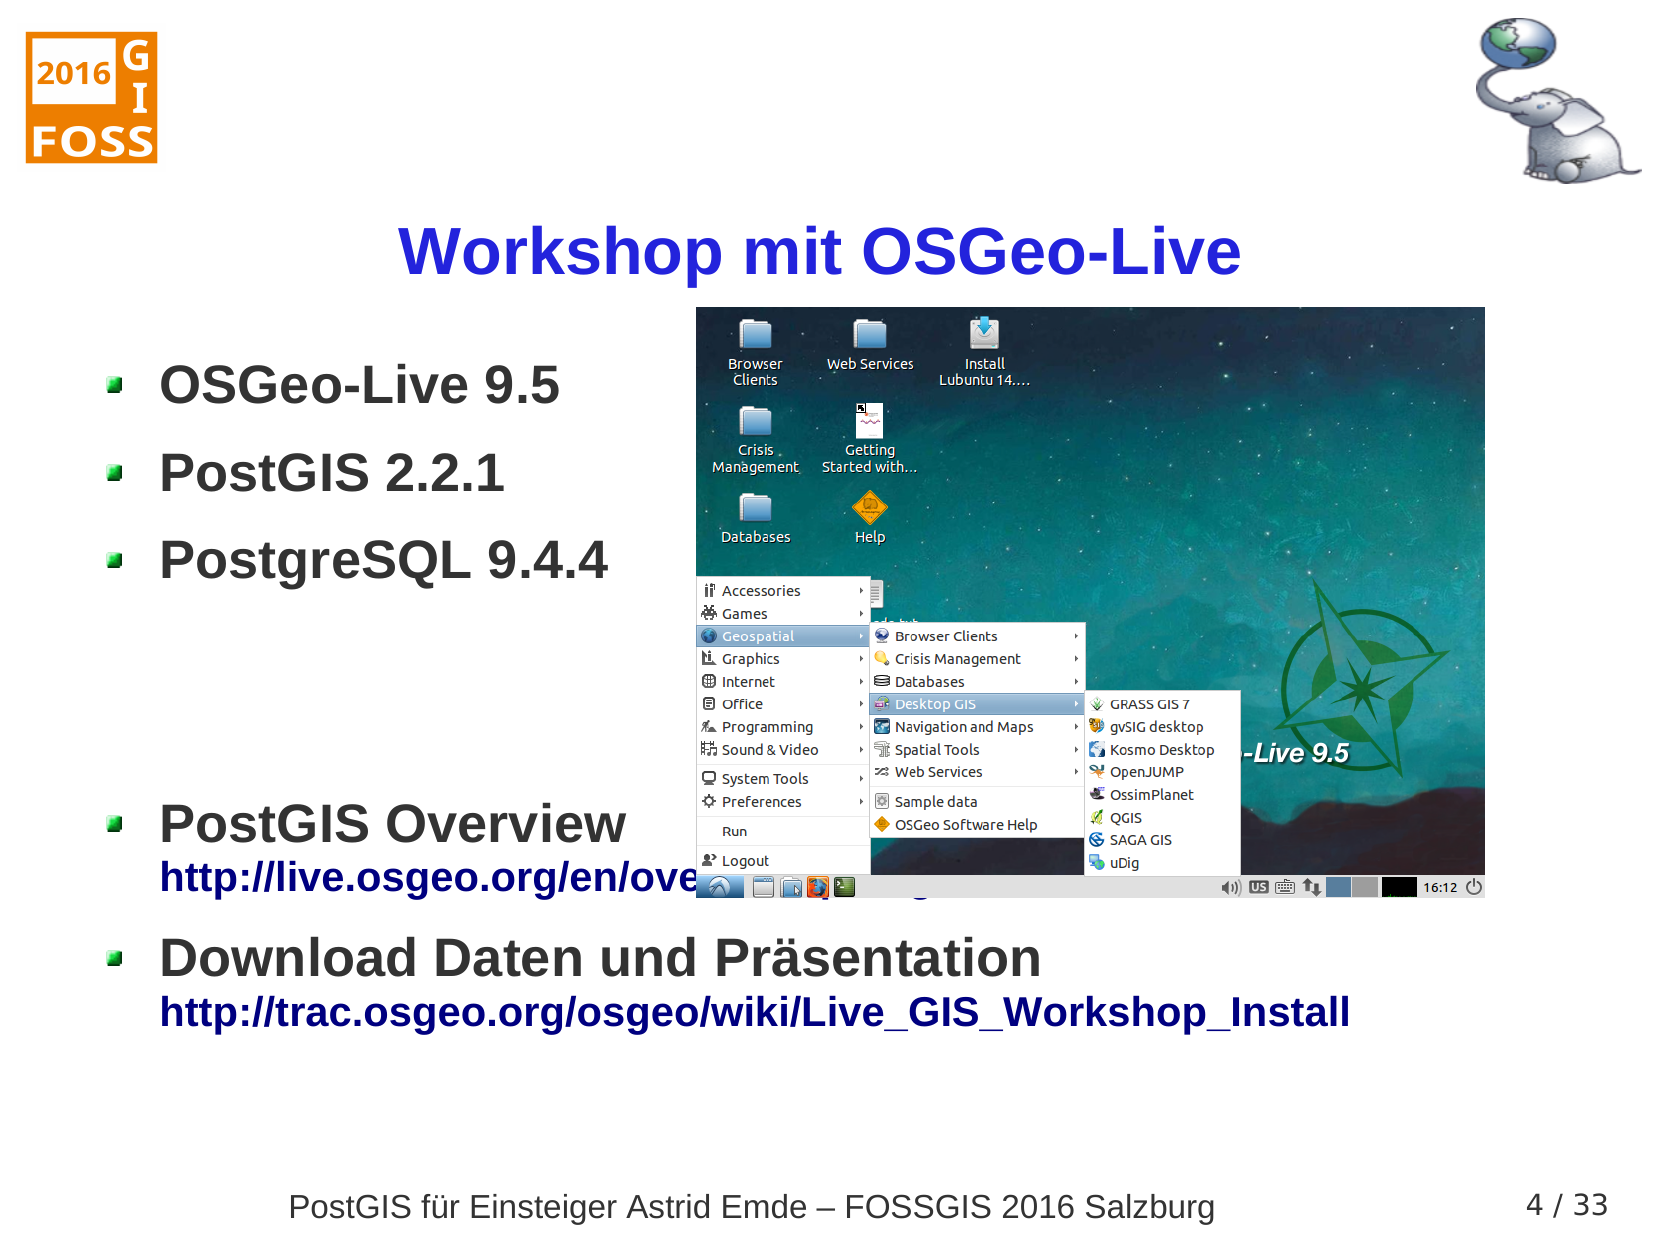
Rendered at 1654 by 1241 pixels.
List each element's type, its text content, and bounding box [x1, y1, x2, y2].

list OSGeo-Live 9.5 PostGIS 2.2.1 PostgreSQL 9.4.4 PostGIS Overview http://live.osgeo.org/en/overview/postgis_overview.html Download Daten und Präsentation http://trac.osgeo.org/osgeo/wiki/Live_GIS_Workshop_Install [88, 354, 1577, 1214]
picture [696, 307, 1485, 898]
picture [1476, 18, 1642, 184]
title Workshop mit OSGeo-Live [76, 177, 1565, 325]
picture [17, 23, 166, 172]
